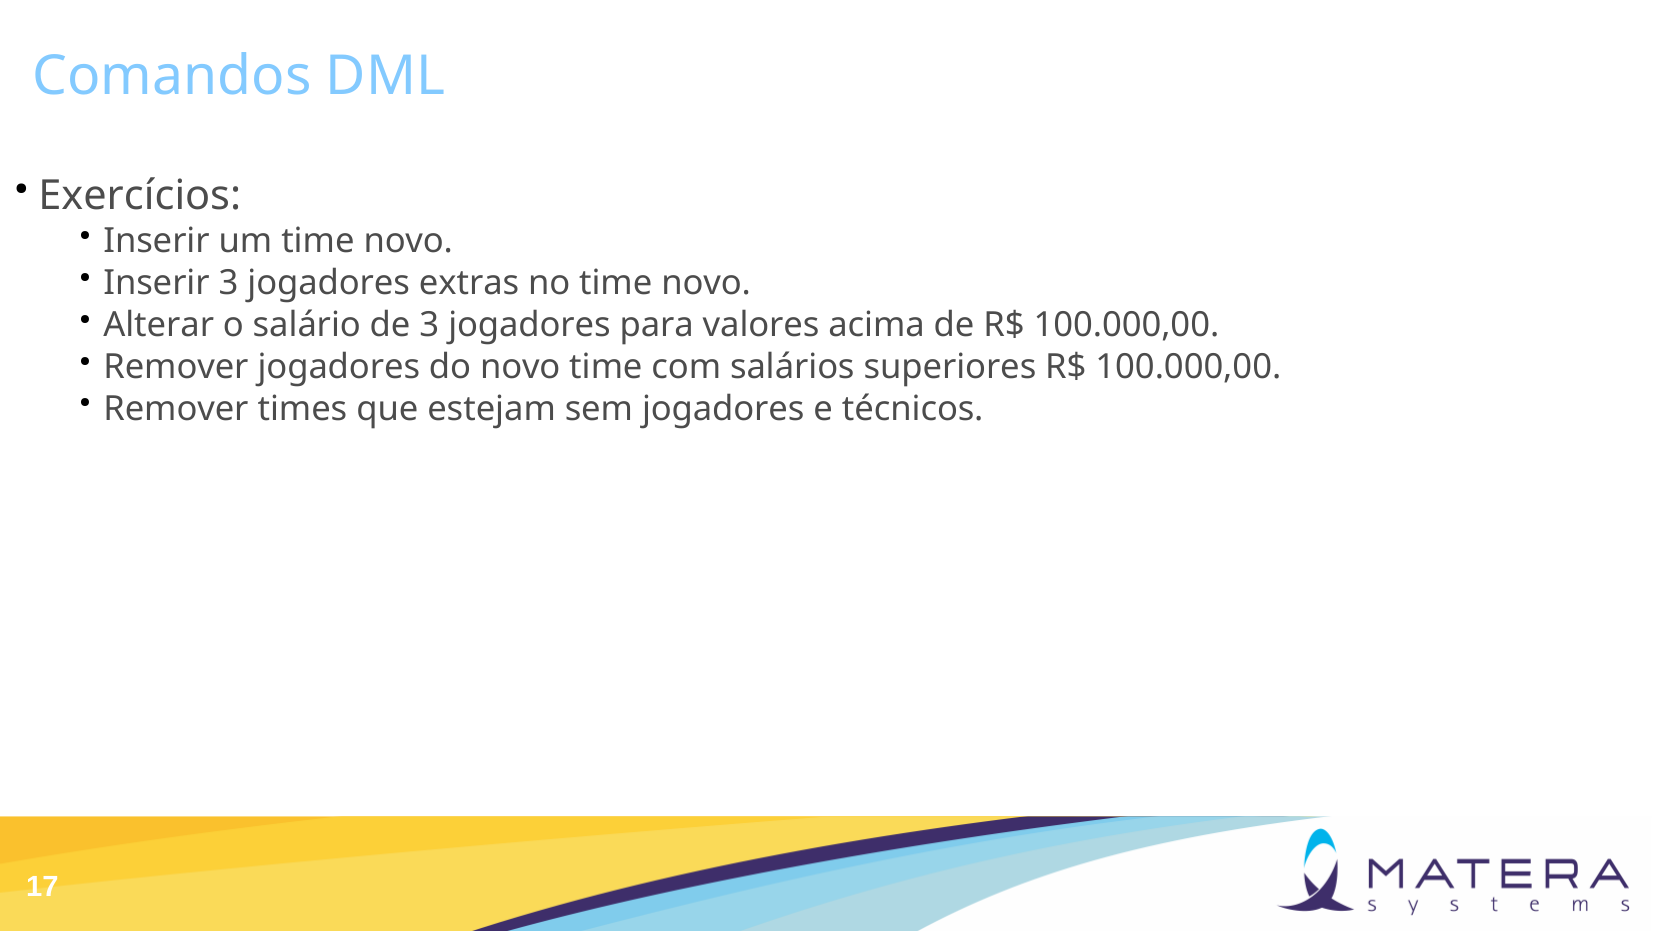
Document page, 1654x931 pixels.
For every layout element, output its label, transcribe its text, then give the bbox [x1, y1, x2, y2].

picture [0, 829, 1652, 931]
title Comandos DML [32, 24, 1628, 137]
list Exercícios: Inserir um time novo. Inserir 3 jogadores extras no time novo. Alterar o salário de 3 jogadores para valores acima de R$ 100.000,00. Remover jogadores do novo time com salários superiores R$ 100.000,00. Remover times que estejam sem jogadores e técnicos. [0, 169, 1654, 829]
